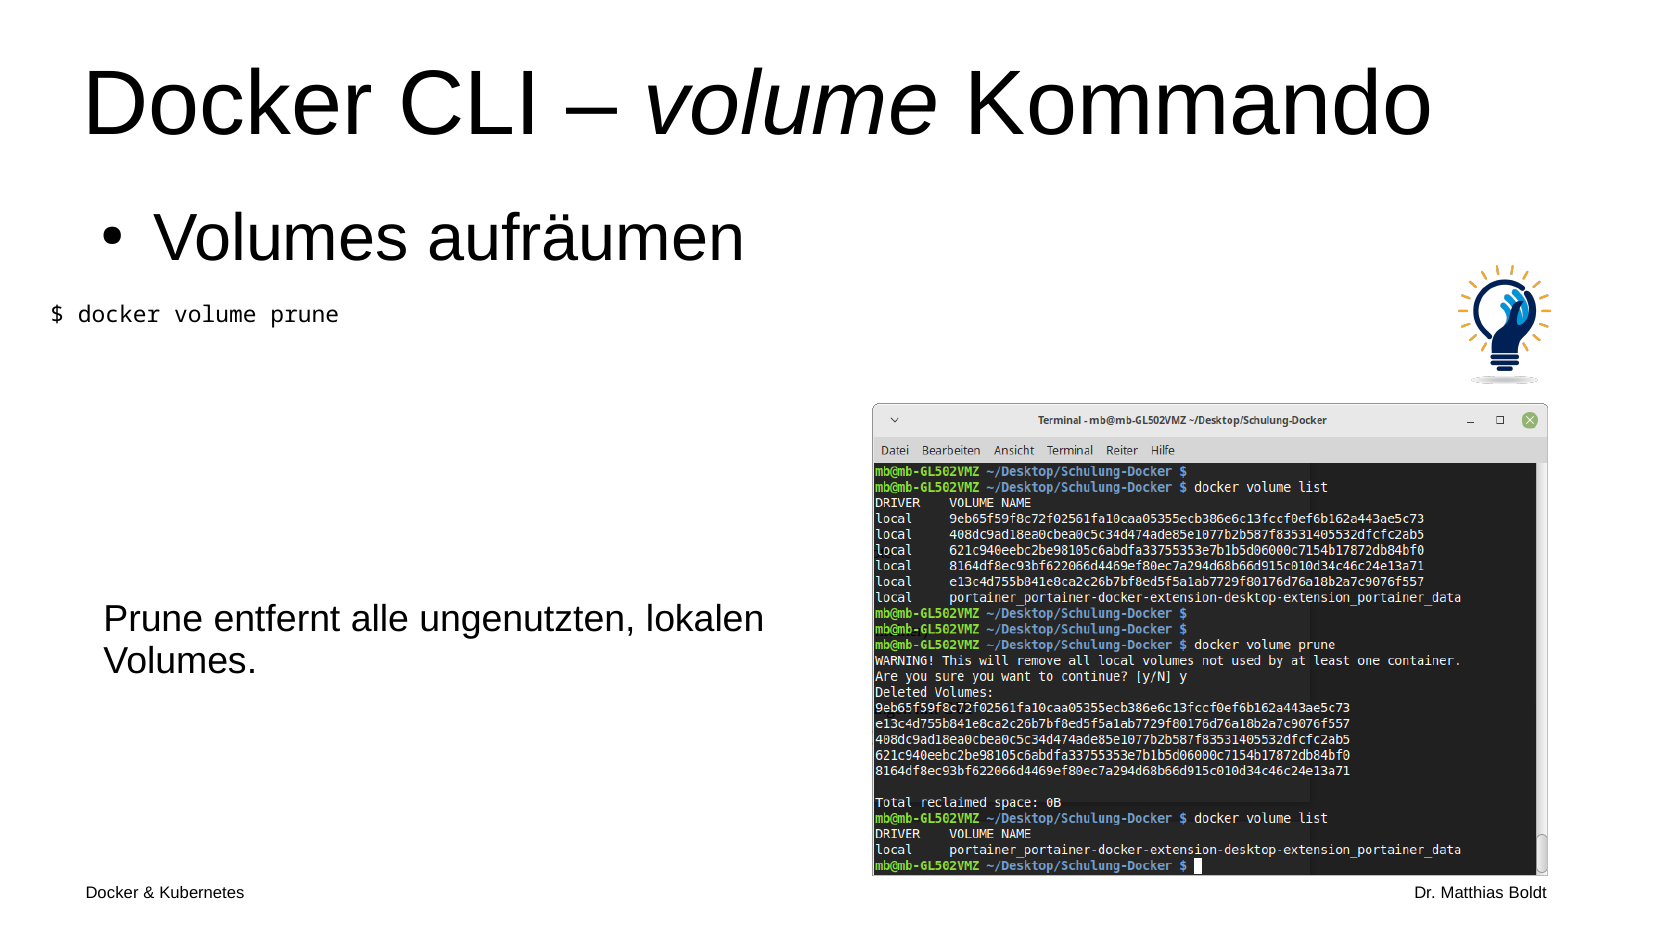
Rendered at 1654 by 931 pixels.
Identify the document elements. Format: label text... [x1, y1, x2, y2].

title Docker CLI – volume Kommando [82, 25, 1571, 181]
list Volumes aufräumen [82, 199, 1205, 290]
text_box Docker & Kubernetes Dr. Matthias Boldt [70, 875, 1563, 910]
picture [1458, 265, 1551, 384]
text_box Prune entfernt alle ungenutzten, lokalen Volumes. [88, 590, 804, 863]
picture [872, 403, 1548, 876]
text_box $ docker volume prune [35, 290, 1347, 391]
